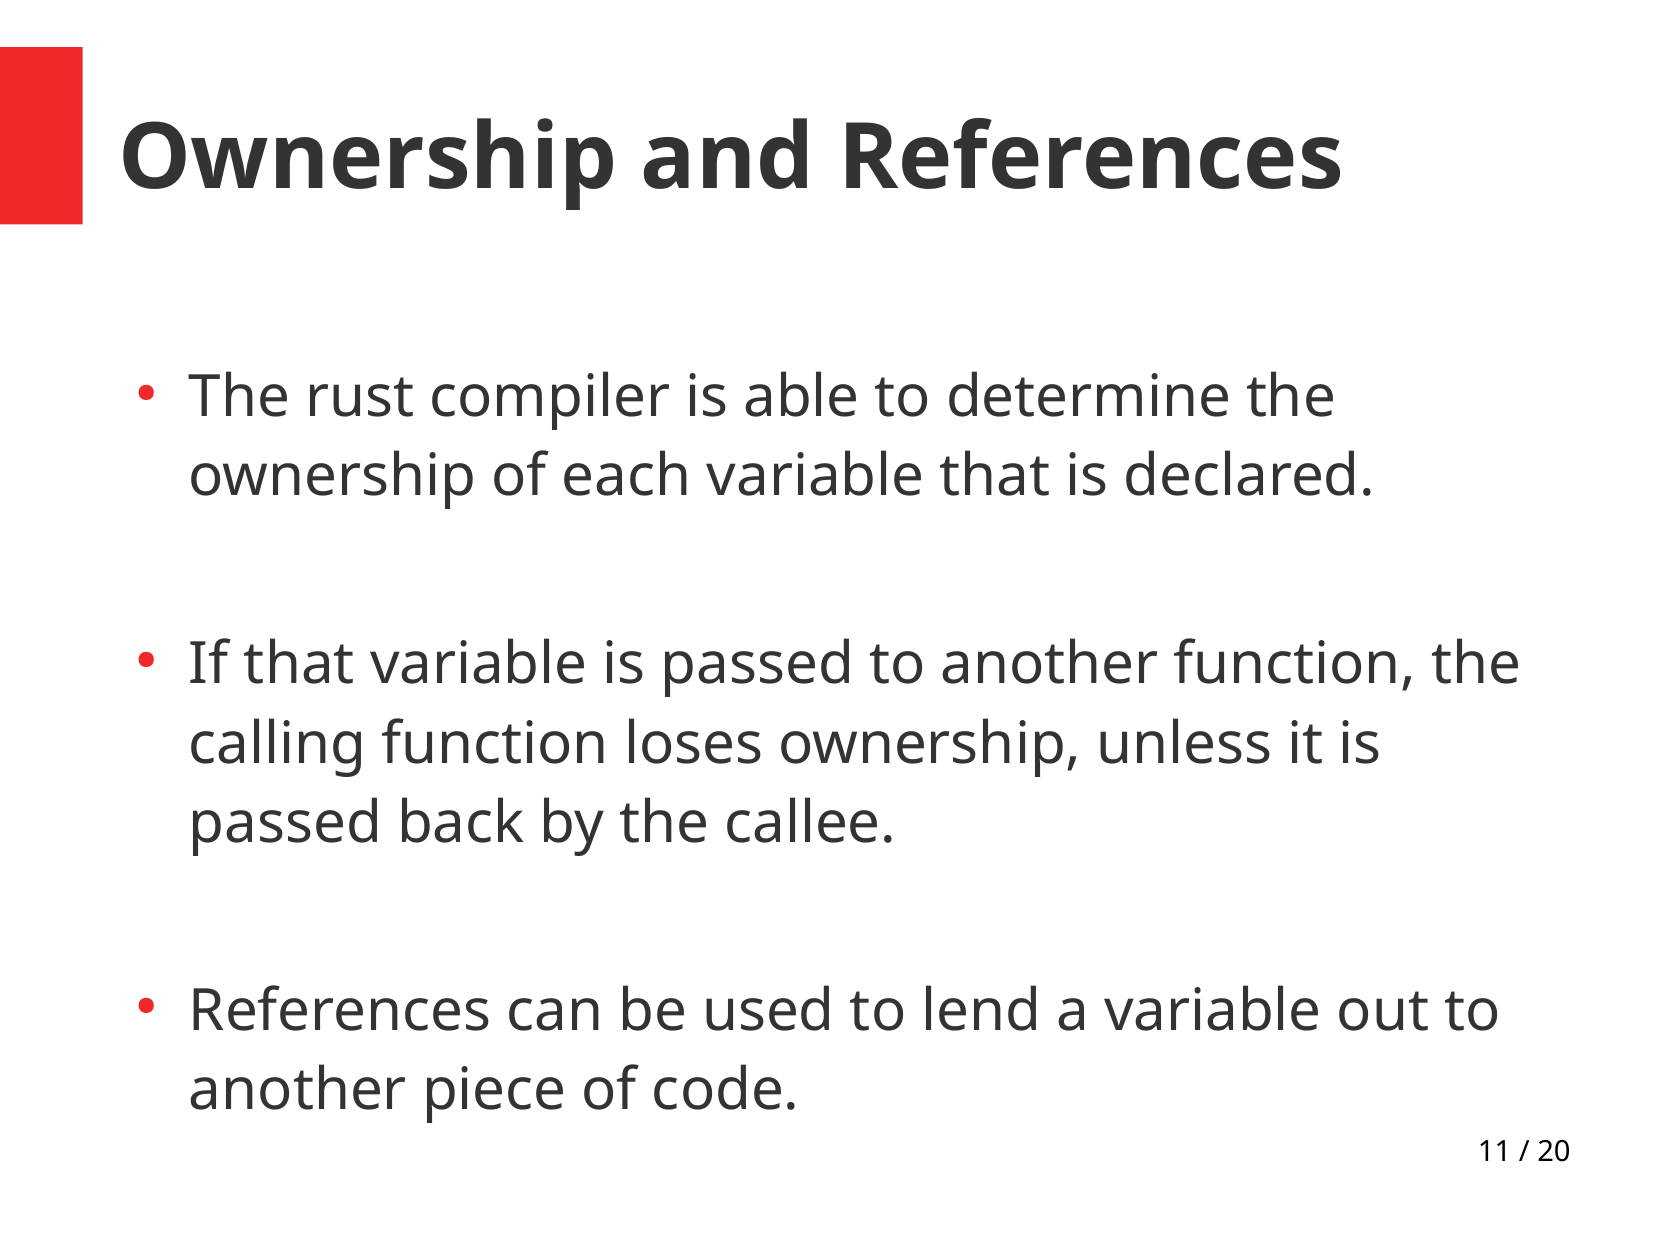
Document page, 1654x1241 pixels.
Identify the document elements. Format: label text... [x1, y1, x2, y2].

list The rust compiler is able to determine the ownership of each variable that is declared. If that variable is passed to another function, the calling function loses ownership, unless it is passed back by the callee. References can be used to lend a variable out to another piece of code. [118, 354, 1536, 1074]
title Ownership and References [118, 49, 1571, 257]
